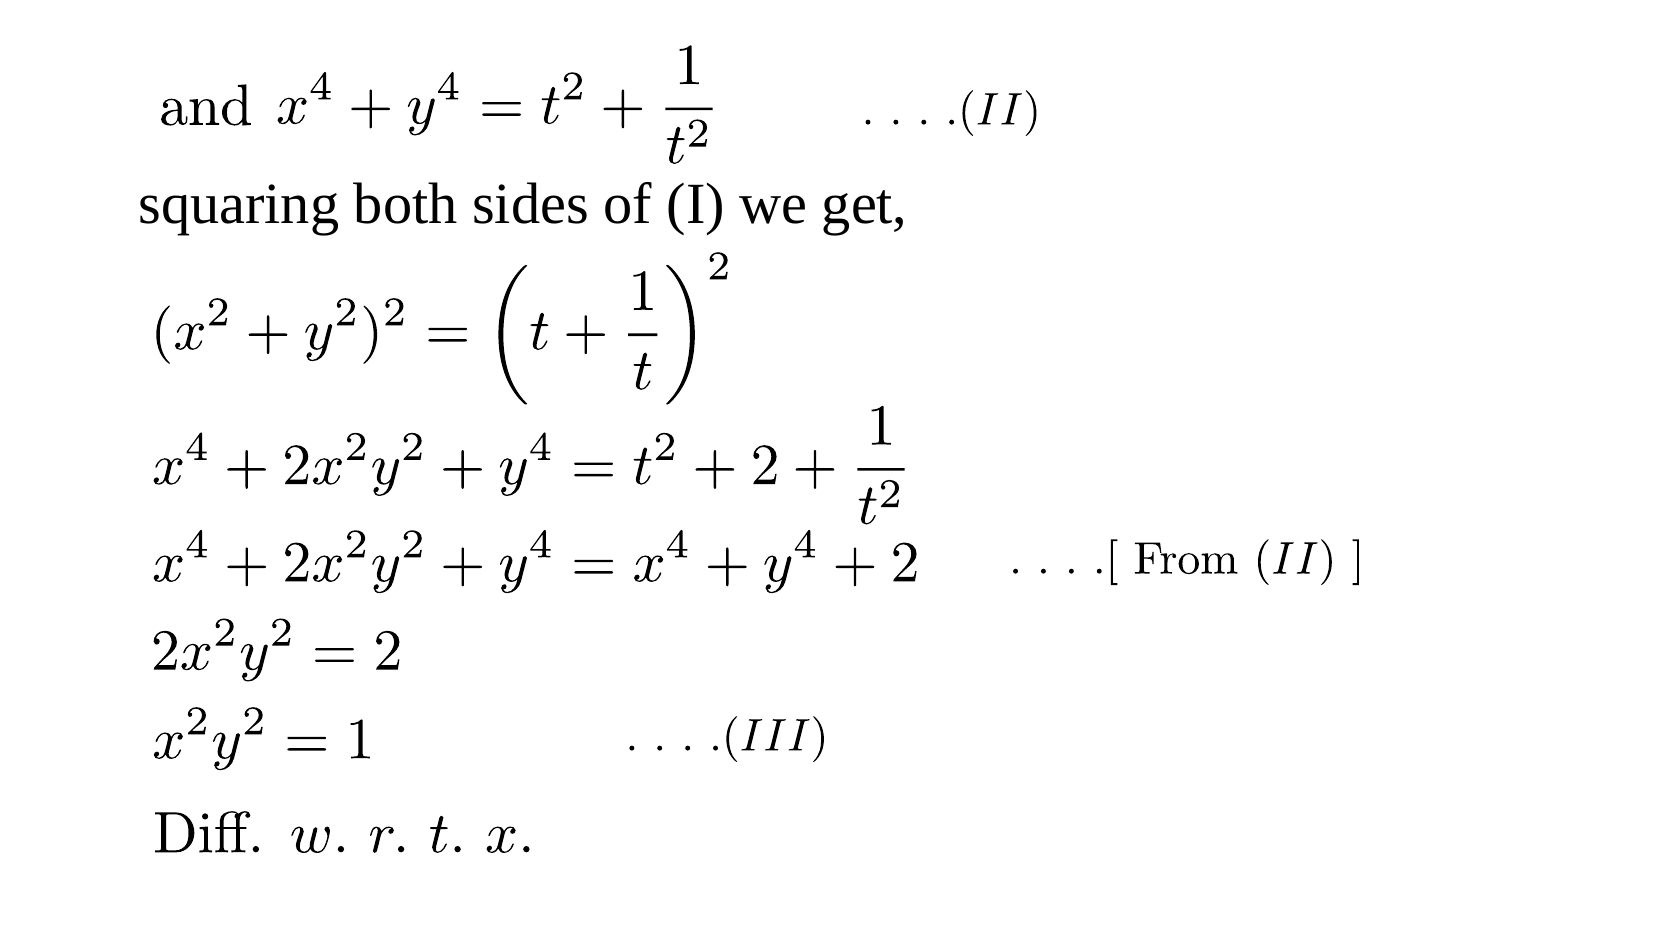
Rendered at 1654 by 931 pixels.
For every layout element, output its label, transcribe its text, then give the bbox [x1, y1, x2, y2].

text_box [277, 45, 713, 164]
text_box [153, 405, 905, 525]
text_box [627, 716, 824, 762]
text_box [153, 707, 370, 771]
text_box [161, 84, 251, 126]
text_box [153, 252, 728, 405]
text_box [1011, 539, 1359, 586]
text_box [153, 529, 917, 594]
text_box [863, 90, 1037, 136]
text_box [155, 811, 530, 853]
text_box [153, 618, 400, 682]
title squaring both sides of (I) we get, [35, 37, 1607, 886]
